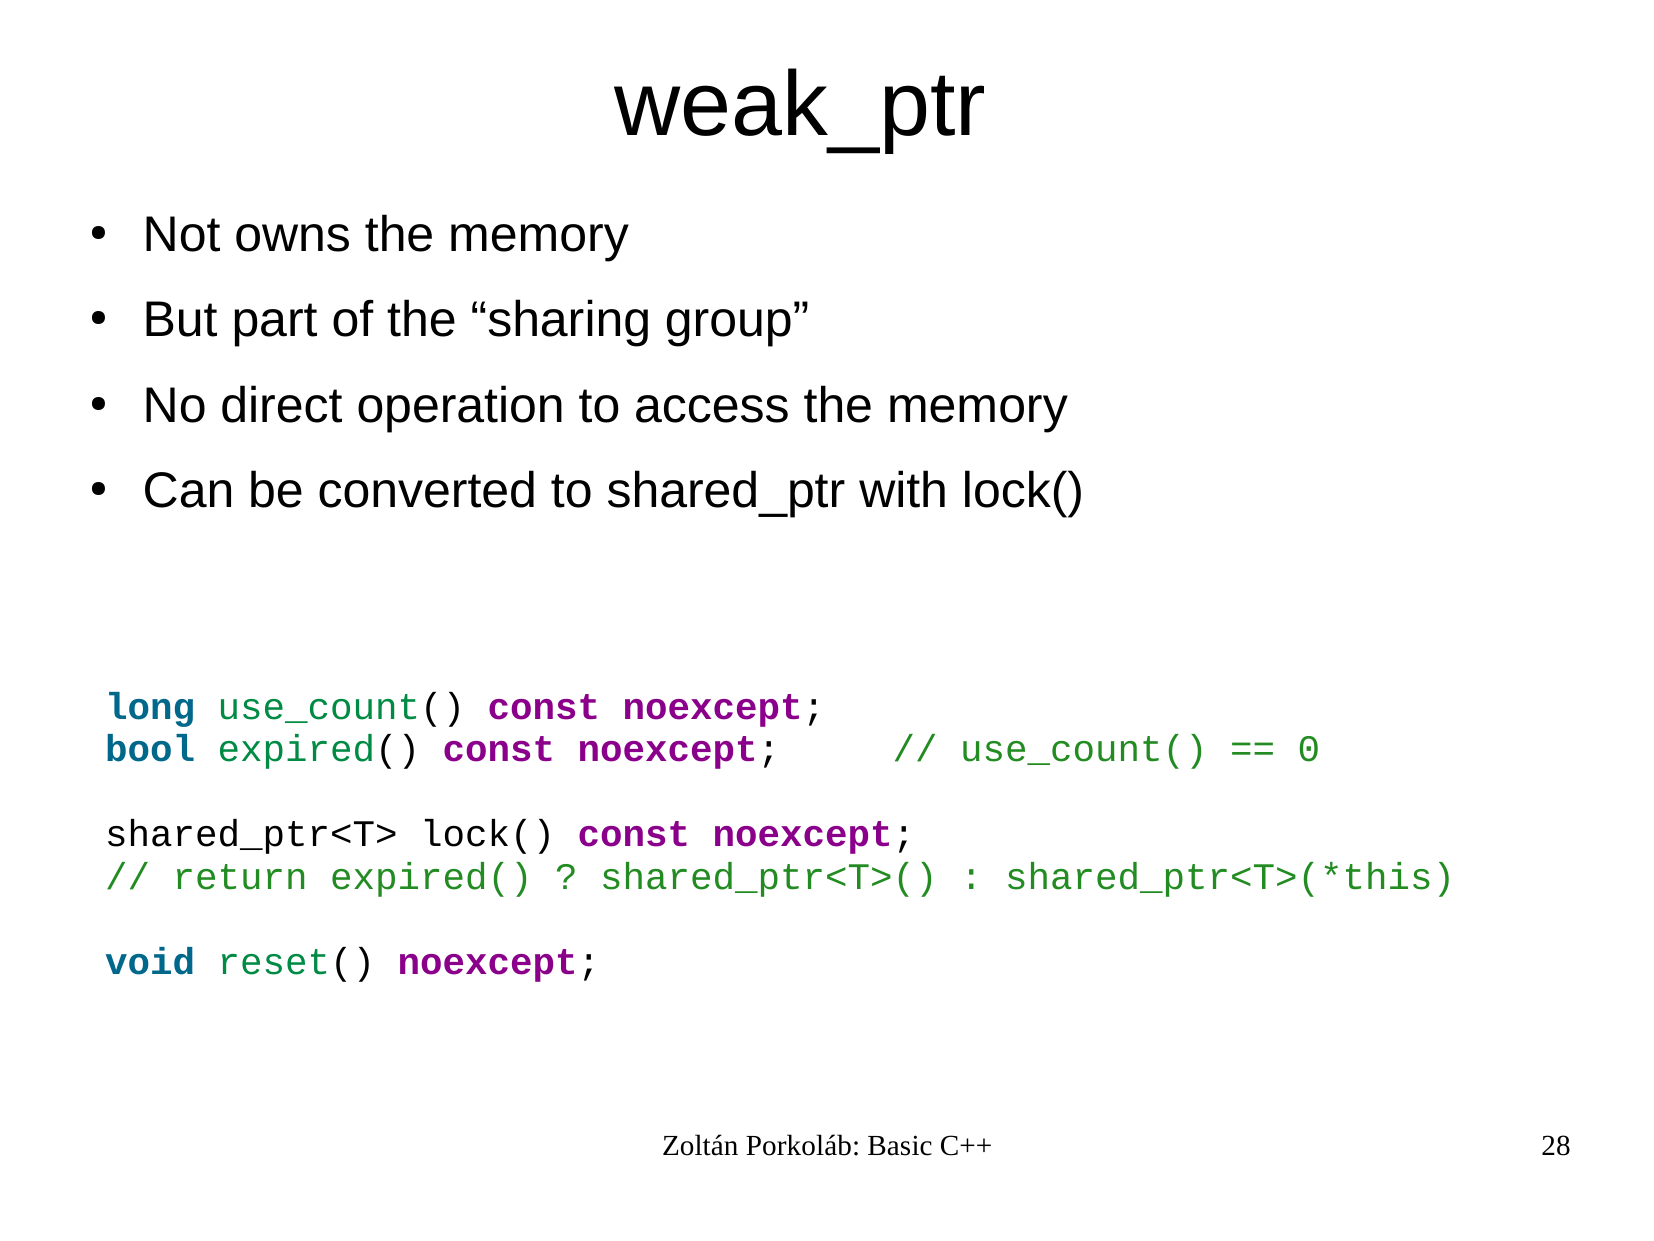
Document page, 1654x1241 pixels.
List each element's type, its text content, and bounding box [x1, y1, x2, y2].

text_box long use_count() const noexcept; bool expired() const noexcept; // use_count() == 0 shared_ptr<T> lock() const noexcept; // return expired() ? shared_ptr<T>() : shared_ptr<T>(*this) void reset() noexcept; [90, 680, 1654, 1051]
list Not owns the memory But part of the “sharing group” No direct operation to access the memory Can be converted to shared_ptr with lock() [71, 125, 1606, 526]
title weak_ptr [56, 0, 1546, 208]
